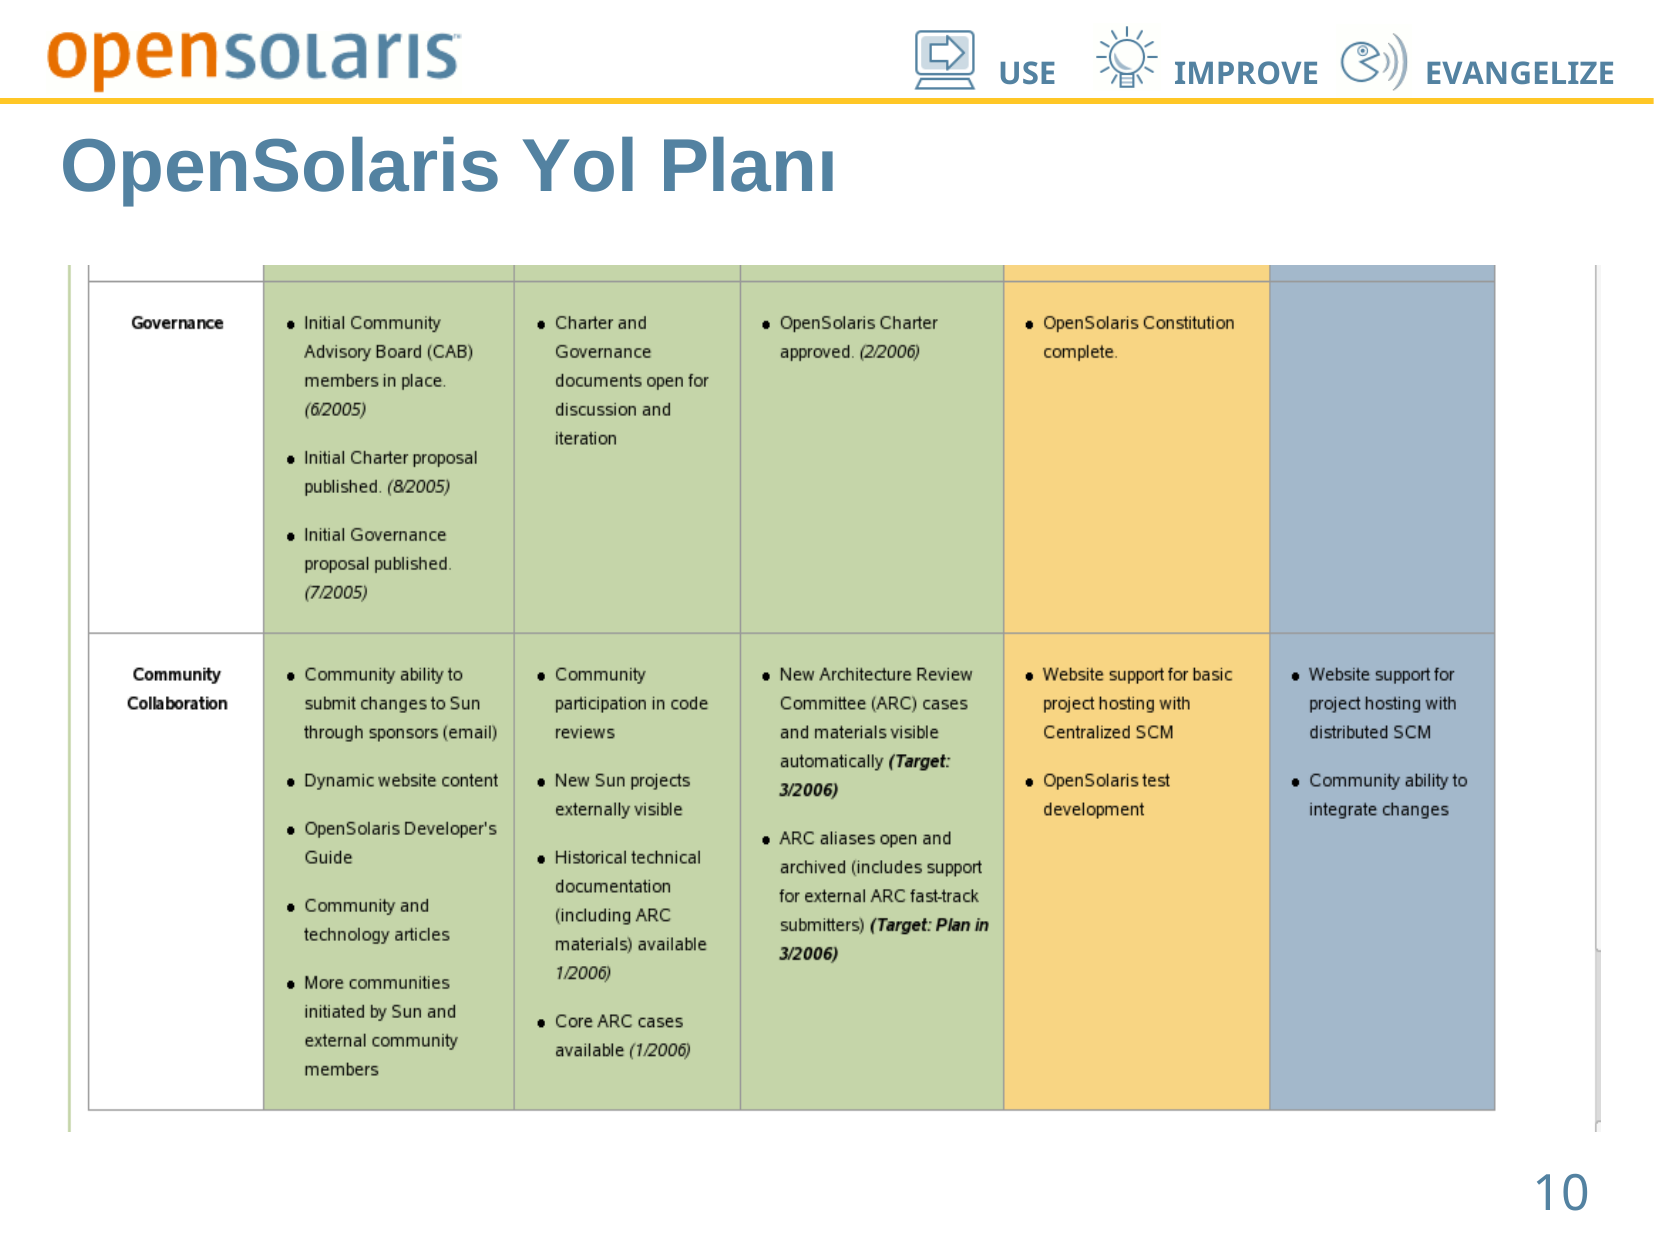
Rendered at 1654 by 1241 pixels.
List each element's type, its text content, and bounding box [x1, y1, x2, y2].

picture [46, 31, 462, 94]
picture [1093, 23, 1161, 91]
picture [907, 22, 983, 98]
picture [44, 265, 1601, 1132]
title OpenSolaris Yol Planı [60, 120, 1534, 211]
picture [1336, 24, 1412, 98]
